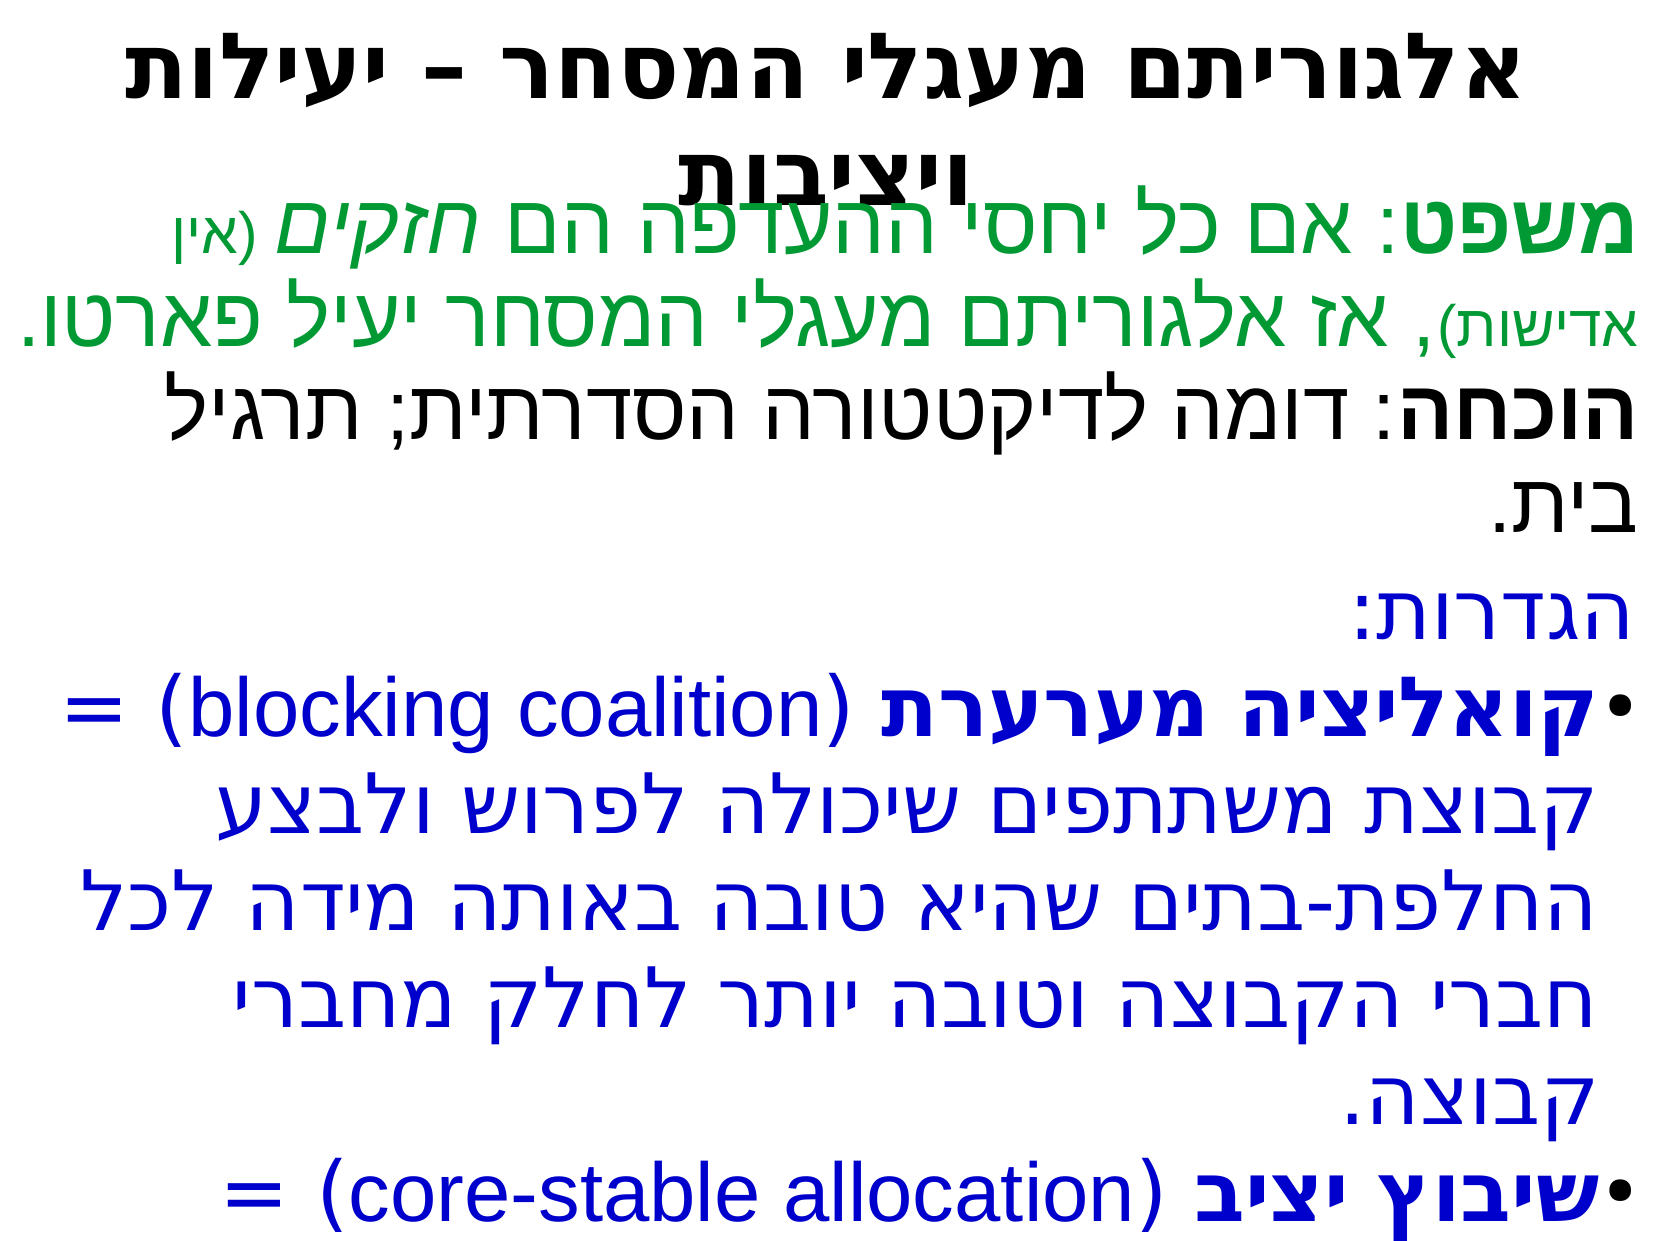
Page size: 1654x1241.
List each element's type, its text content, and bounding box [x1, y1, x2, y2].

title אלגוריתם מעגלי המסחר – יעילות ויציבות [0, 18, 1654, 170]
text_box משפט: אם כל יחסי ההעדפה הם חזקים (אין אדישות), אז אלגוריתם מעגלי המסחר יעיל פארטו. הוכחה: דומה לדיקטטורה הסדרתית; תרגיל בית. [0, 170, 1654, 465]
text_box הגדרות: קואליציה מערערת (blocking coalition) = קבוצת משתתפים שיכולה לפרוש ולבצע החלפת-בתים שהיא טובה באותה מידה לכל חברי הקבוצה וטובה יותר לחלק מחברי קבוצה. שיבוץ יציב (core-stable allocation) = שיבוץ שבו אין קואליציה מערערת. [15, 555, 1651, 1226]
